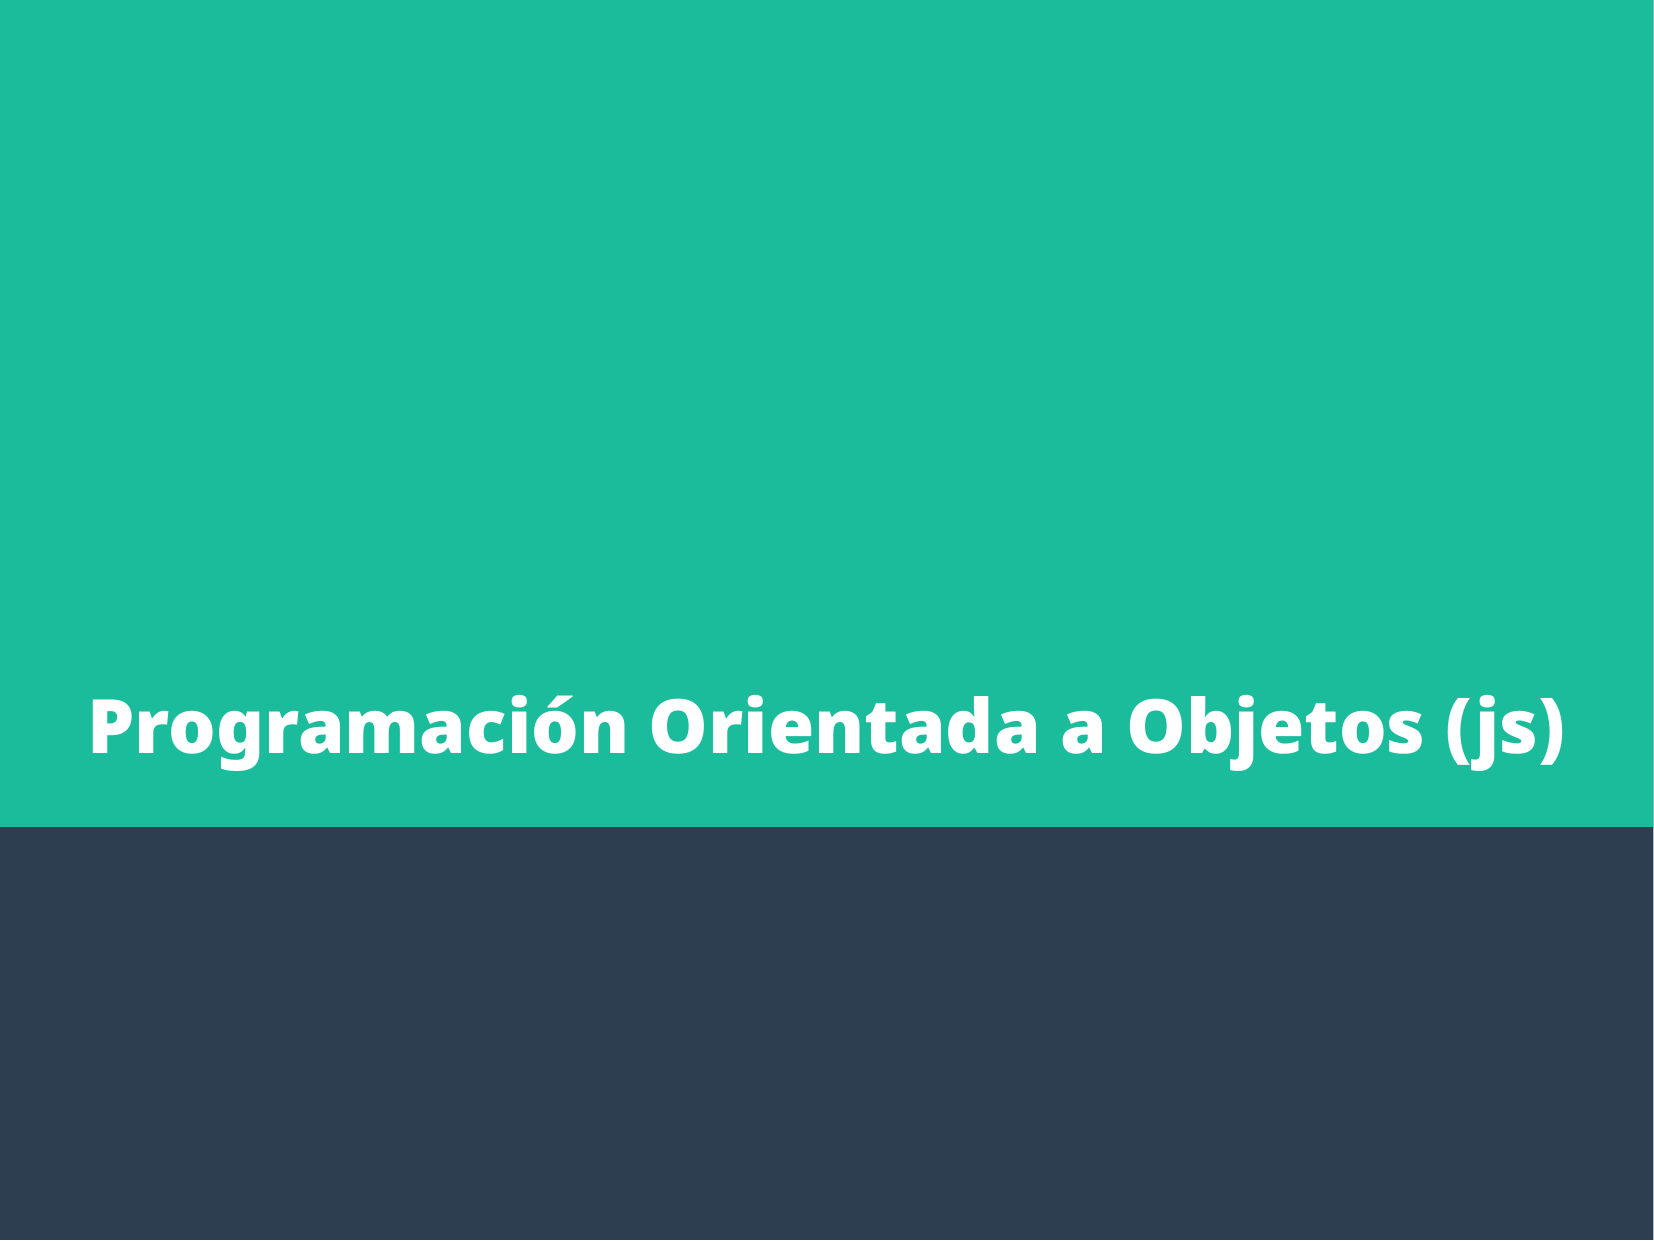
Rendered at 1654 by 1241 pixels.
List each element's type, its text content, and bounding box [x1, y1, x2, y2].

title Programación Orientada a Objetos (js) [59, 589, 1595, 808]
